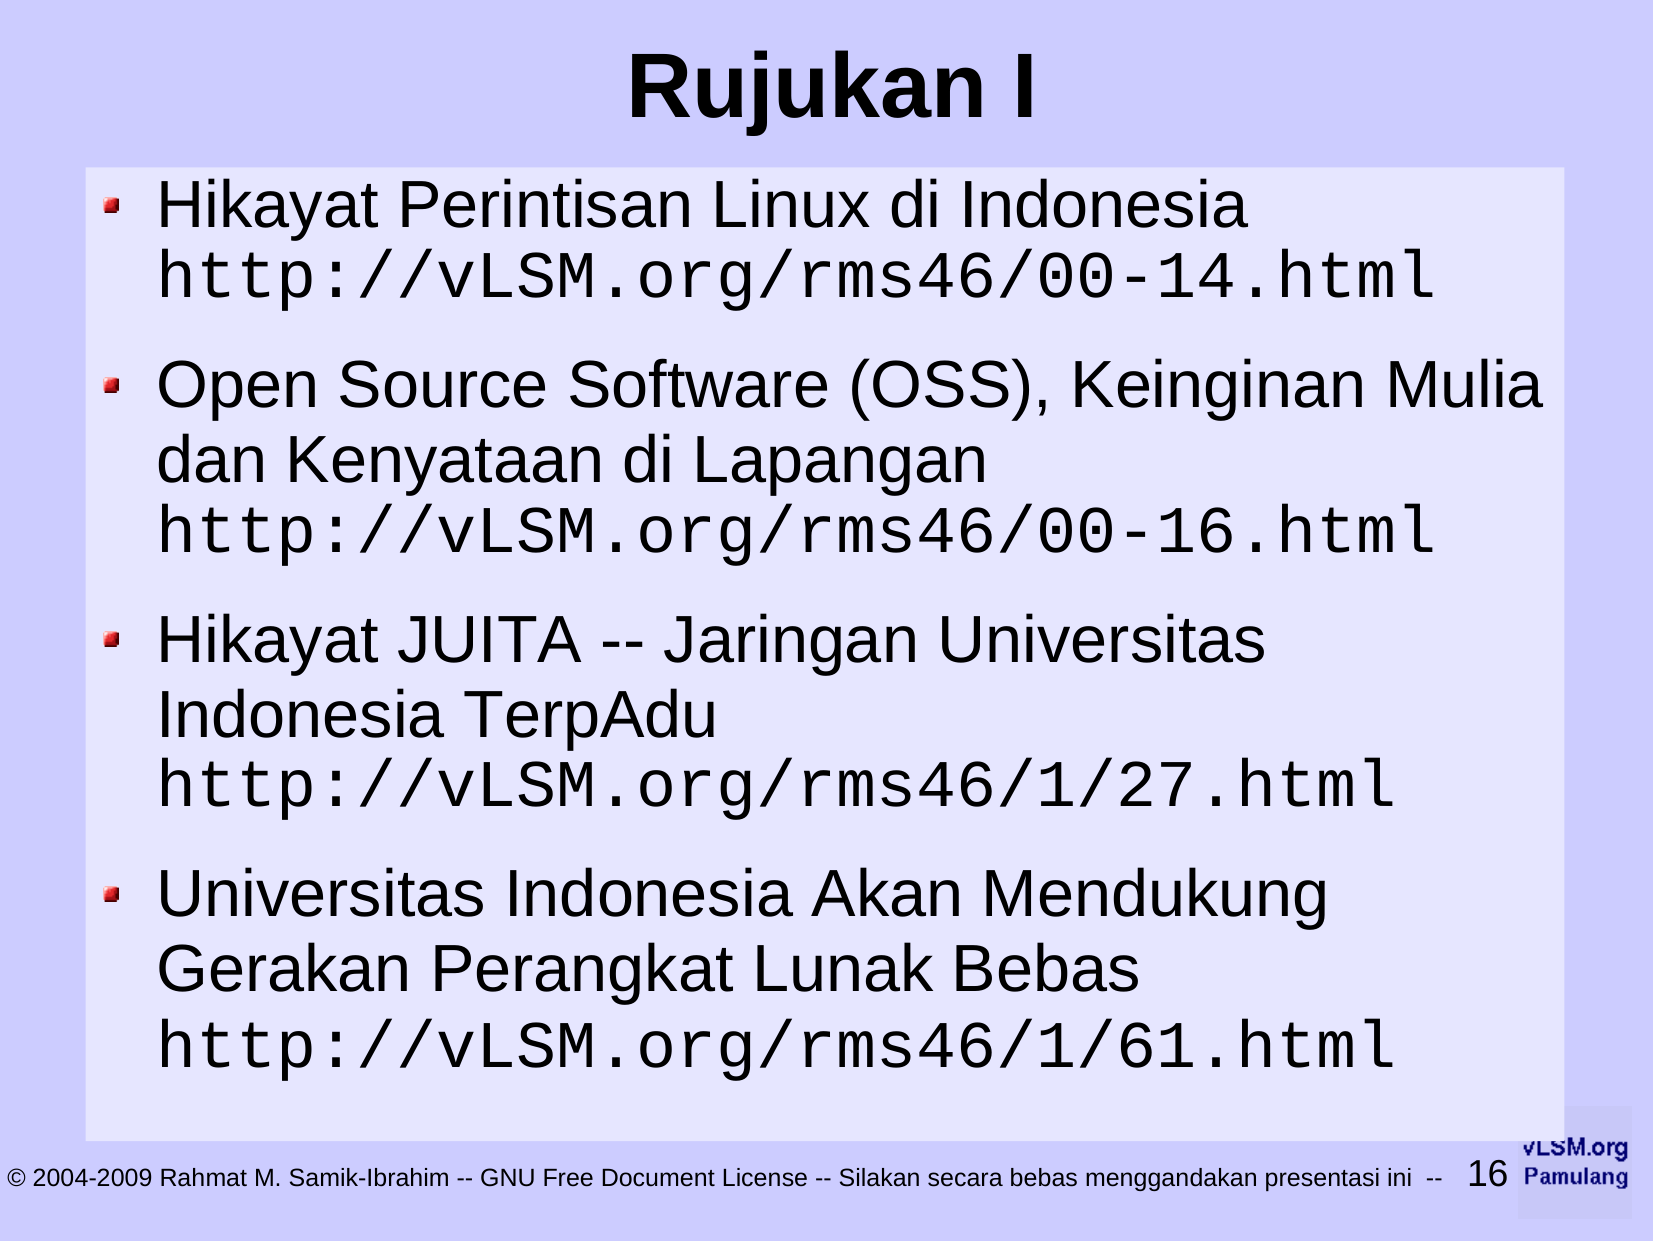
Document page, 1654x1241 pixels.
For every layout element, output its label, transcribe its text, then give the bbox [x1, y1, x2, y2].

list Hikayat Perintisan Linux di Indonesia http://vLSM.org/rms46/00-14.html Open Source Software (OSS), Keinginan Mulia dan Kenyataan di Lapangan http://vLSM.org/rms46/00-16.html Hikayat JUITA -- Jaringan Universitas Indonesia TerpAdu http://vLSM.org/rms46/1/27.html Universitas Indonesia Akan Mendukung Gerakan Perangkat Lunak Bebas http://vLSM.org/rms46/1/61.html [85, 167, 1565, 1142]
picture [1518, 1106, 1632, 1219]
title Rujukan I [40, 27, 1625, 146]
